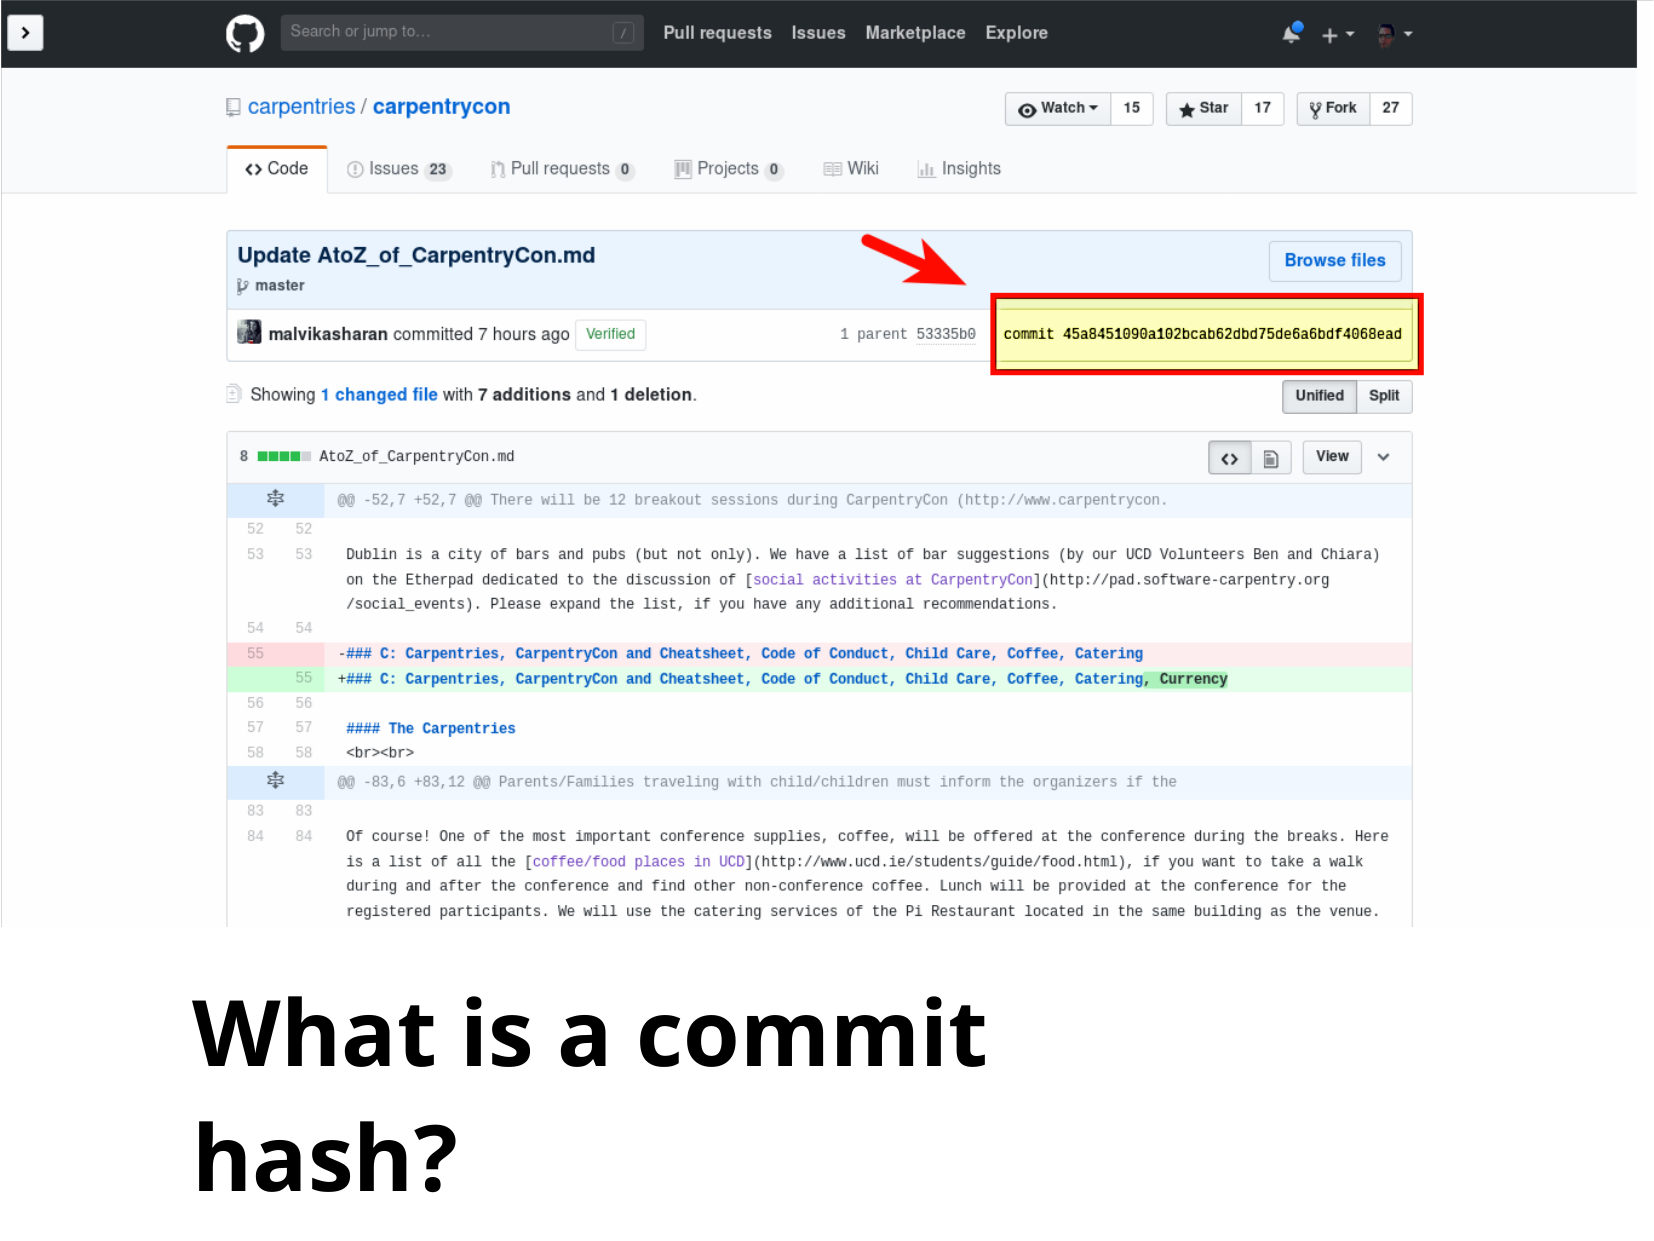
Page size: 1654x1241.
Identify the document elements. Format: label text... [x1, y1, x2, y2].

picture [0, 0, 1654, 927]
text_box What is a commit hash? [177, 961, 1190, 1087]
